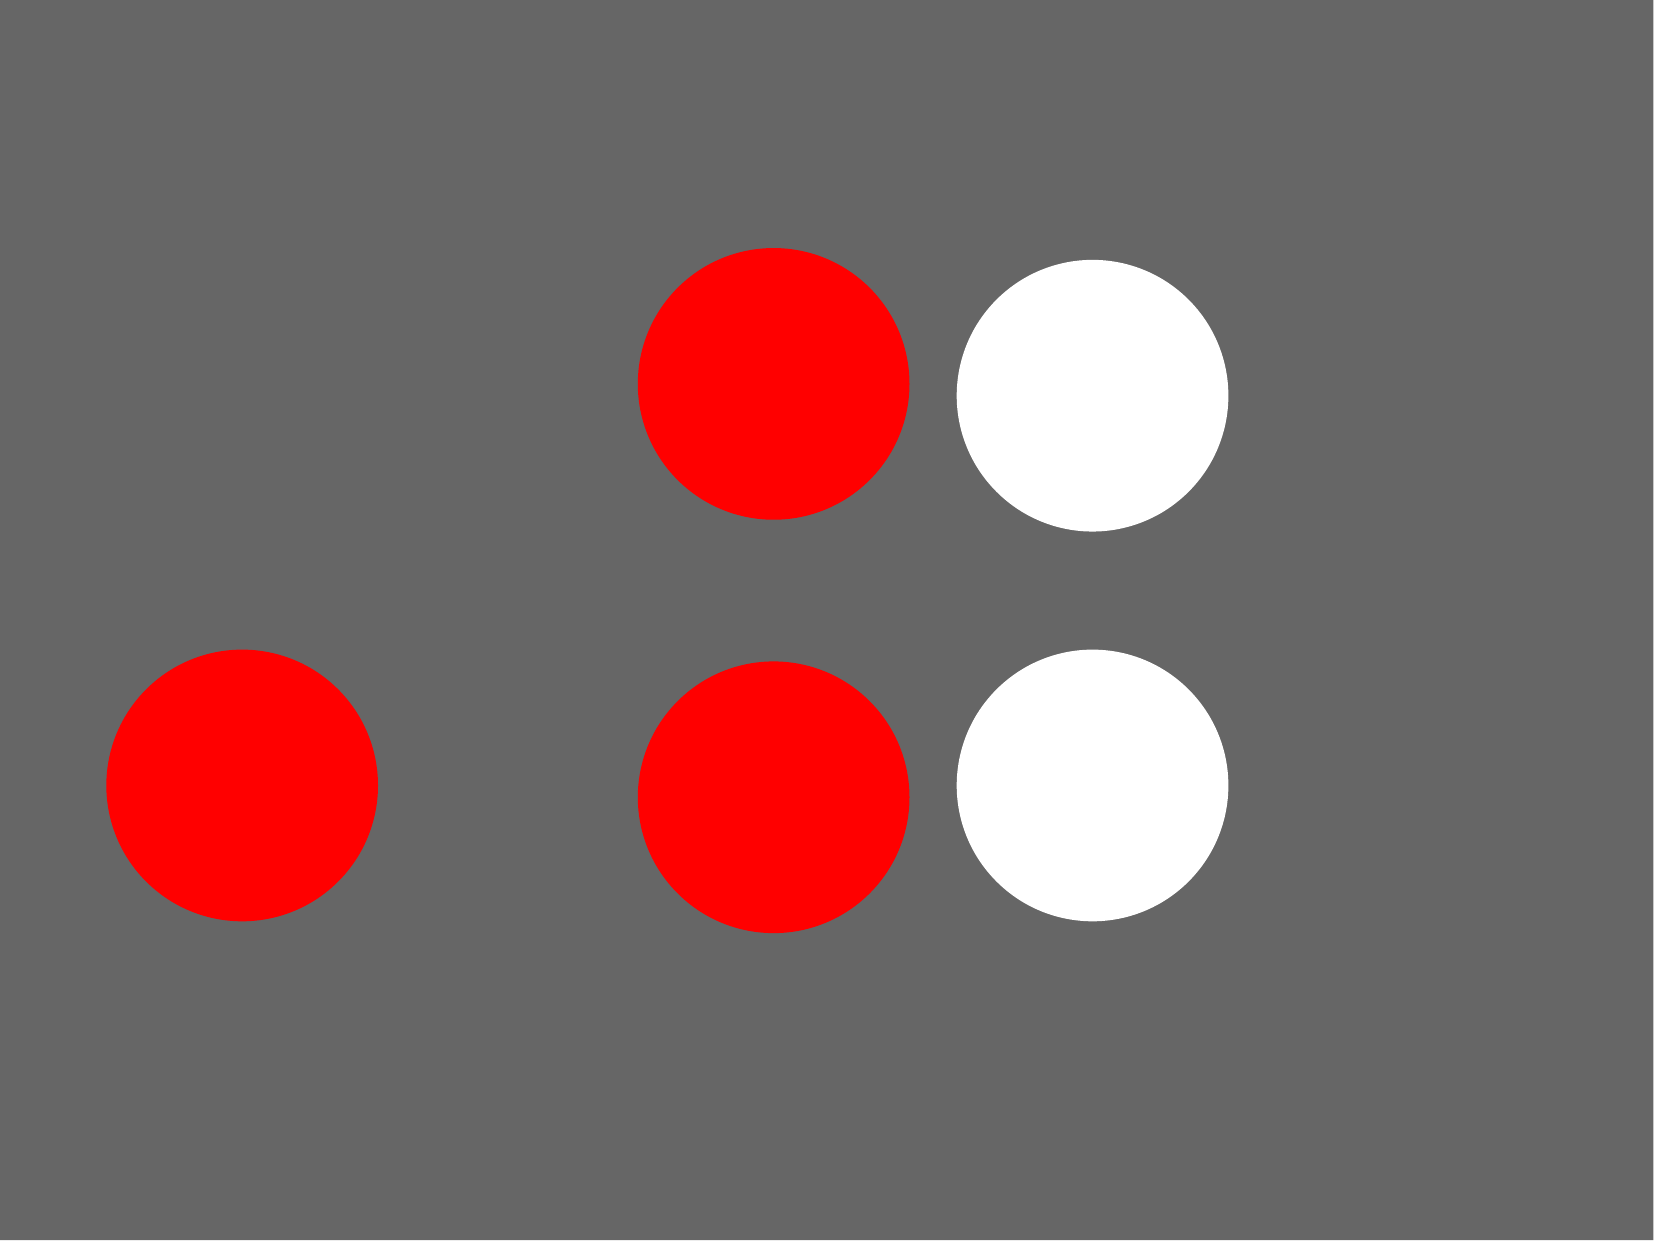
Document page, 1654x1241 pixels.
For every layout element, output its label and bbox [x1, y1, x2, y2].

text_box [0, 0, 1654, 1241]
